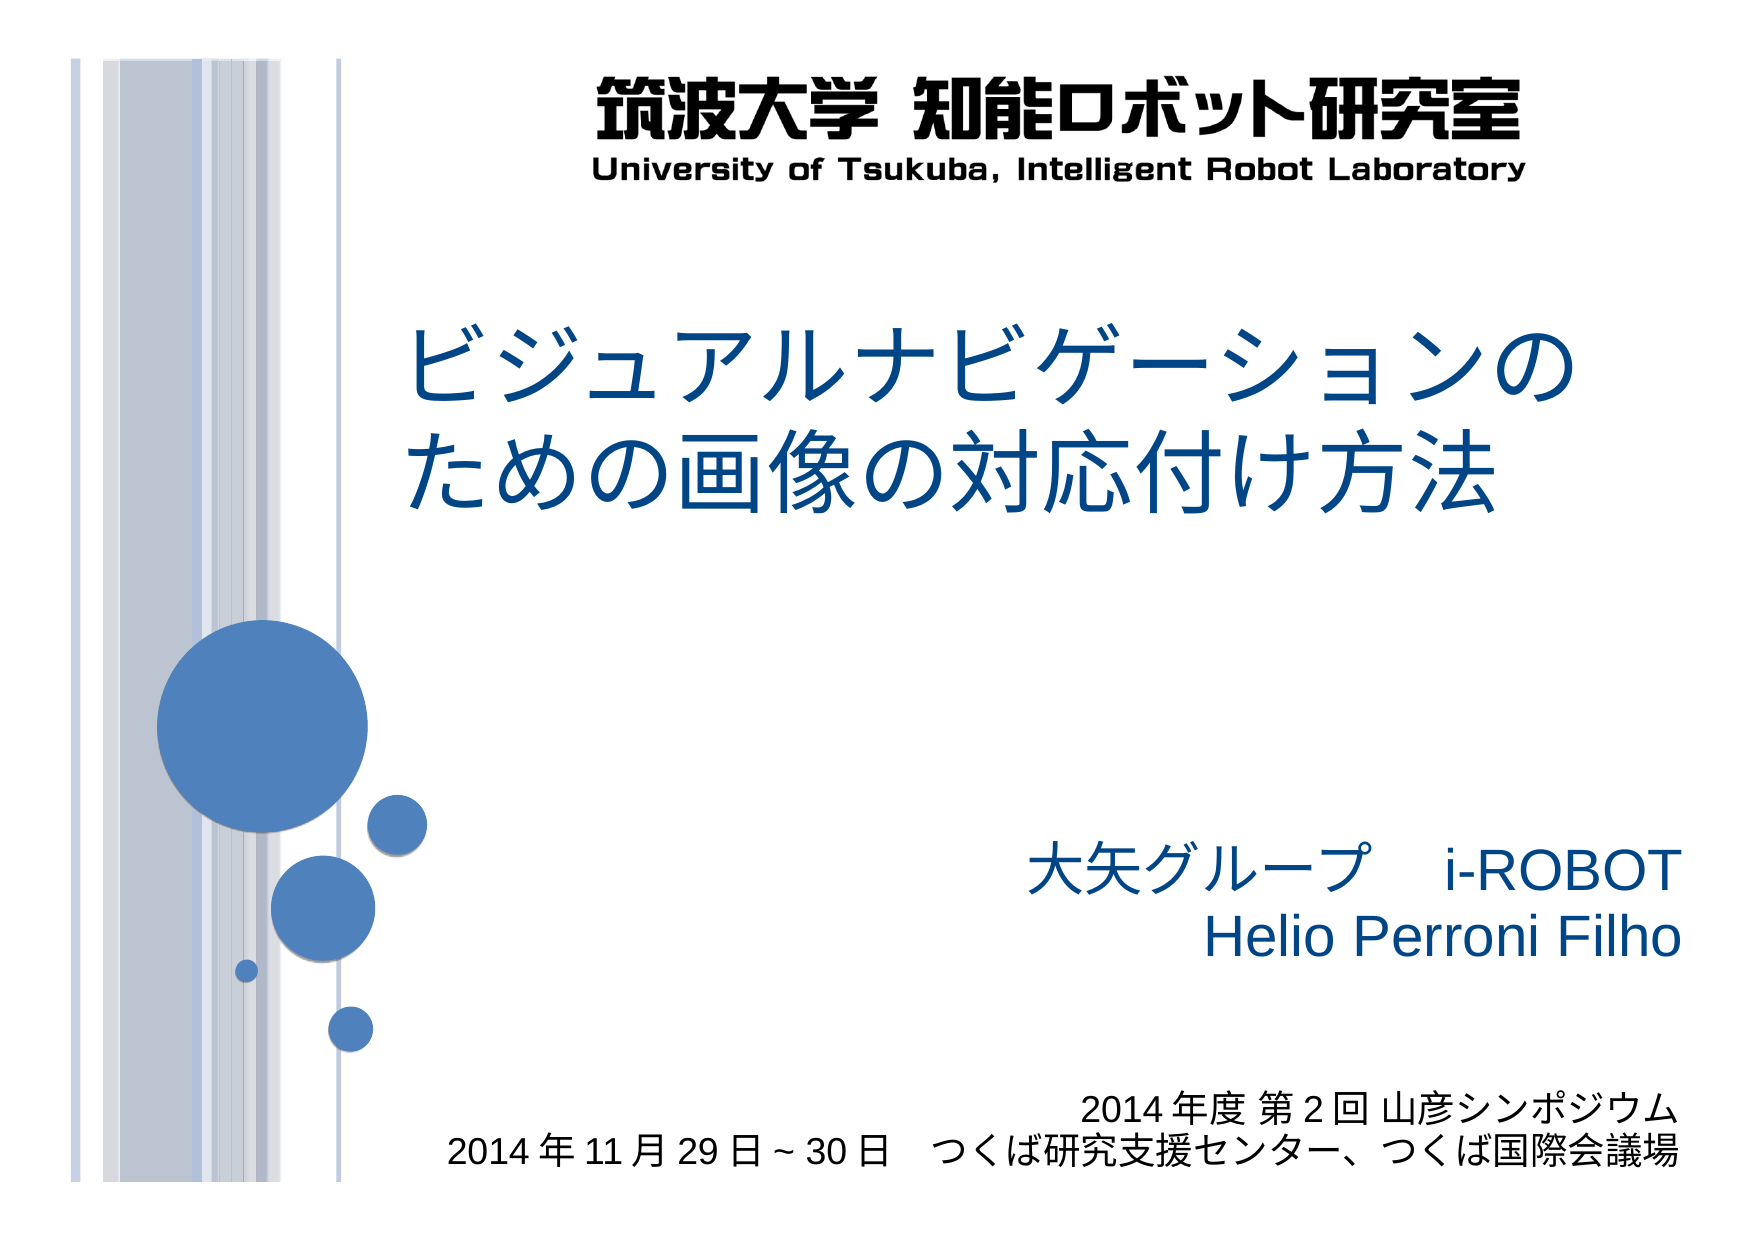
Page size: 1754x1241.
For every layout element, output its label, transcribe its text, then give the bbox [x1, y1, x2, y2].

title ビジュアルナビゲーションの ための画像の対応付け方法 [399, 314, 1690, 957]
text_box 大矢グループ i-ROBOT Helio Perroni Filho [1026, 836, 1688, 970]
picture [590, 75, 1526, 183]
